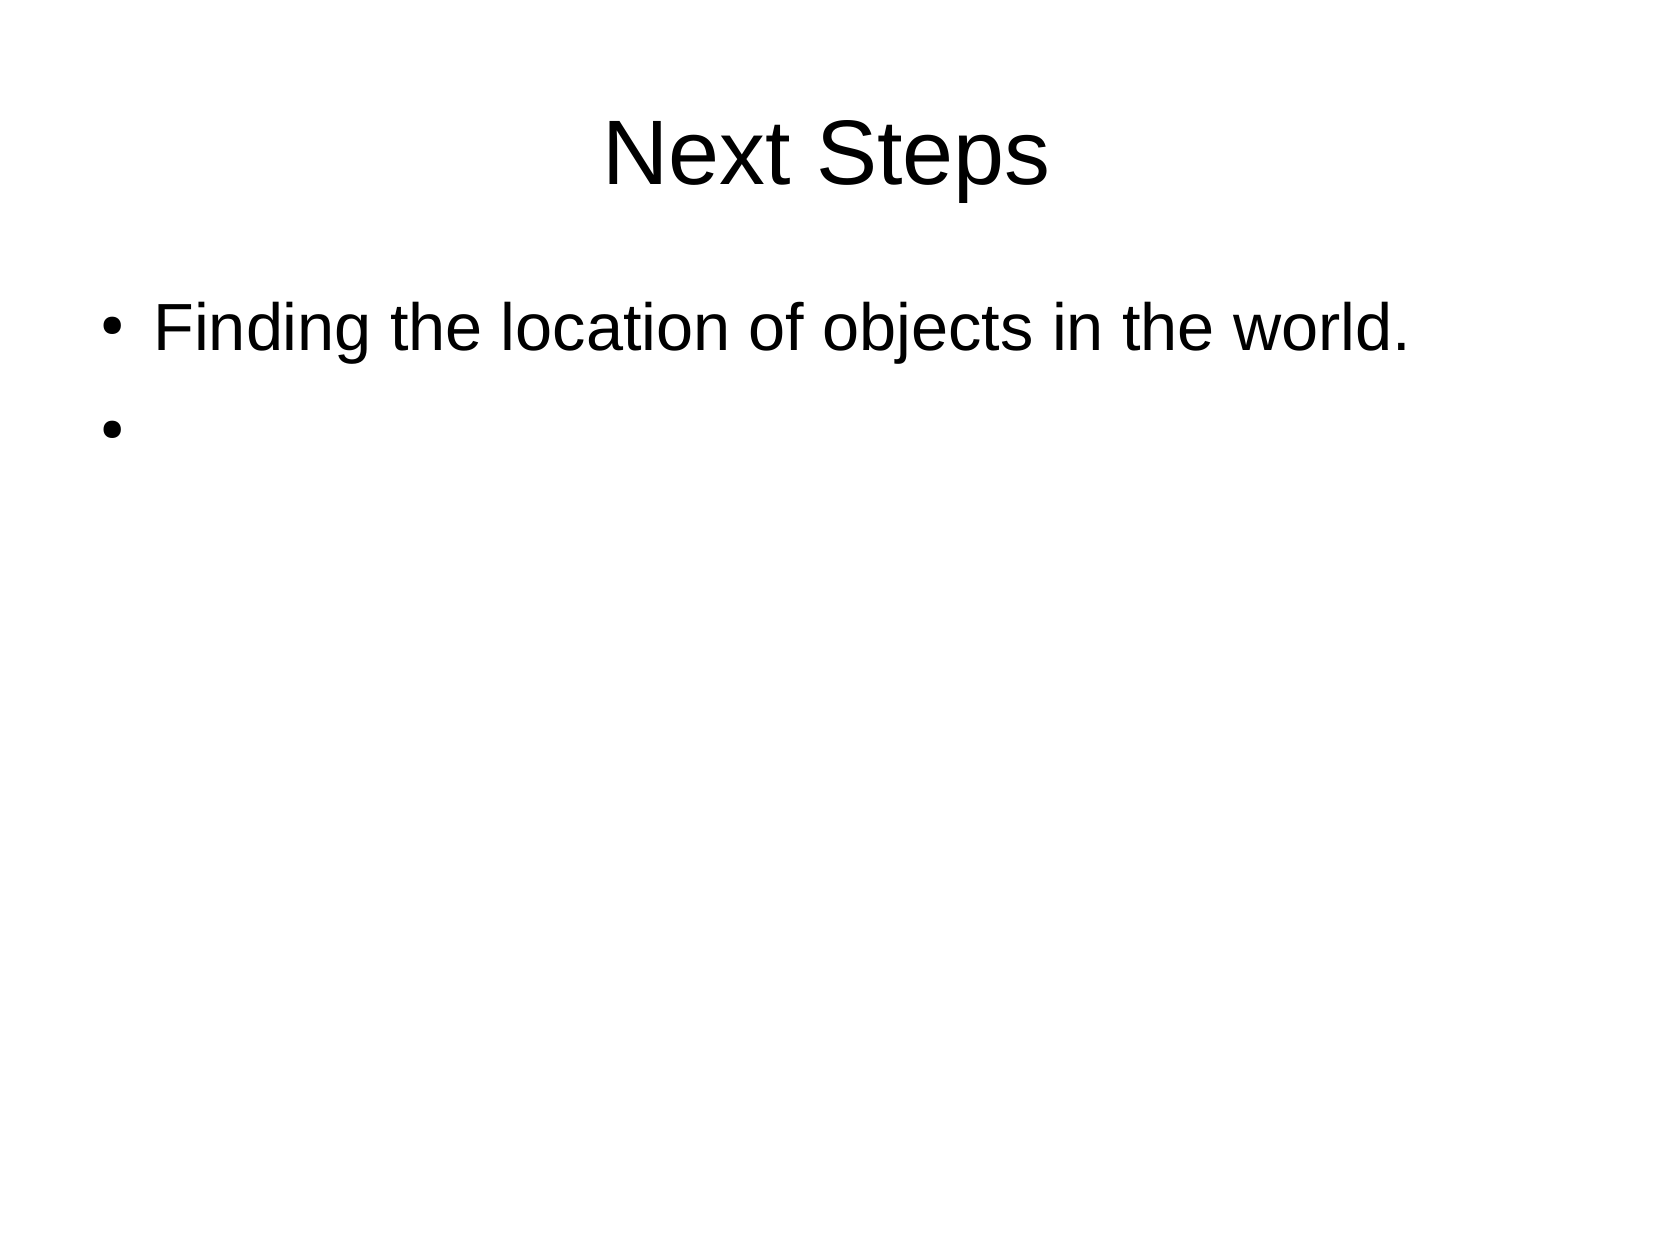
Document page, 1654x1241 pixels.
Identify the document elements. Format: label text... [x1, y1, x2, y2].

title Next Steps [82, 56, 1571, 250]
list Finding the location of objects in the world. [82, 290, 1571, 1094]
